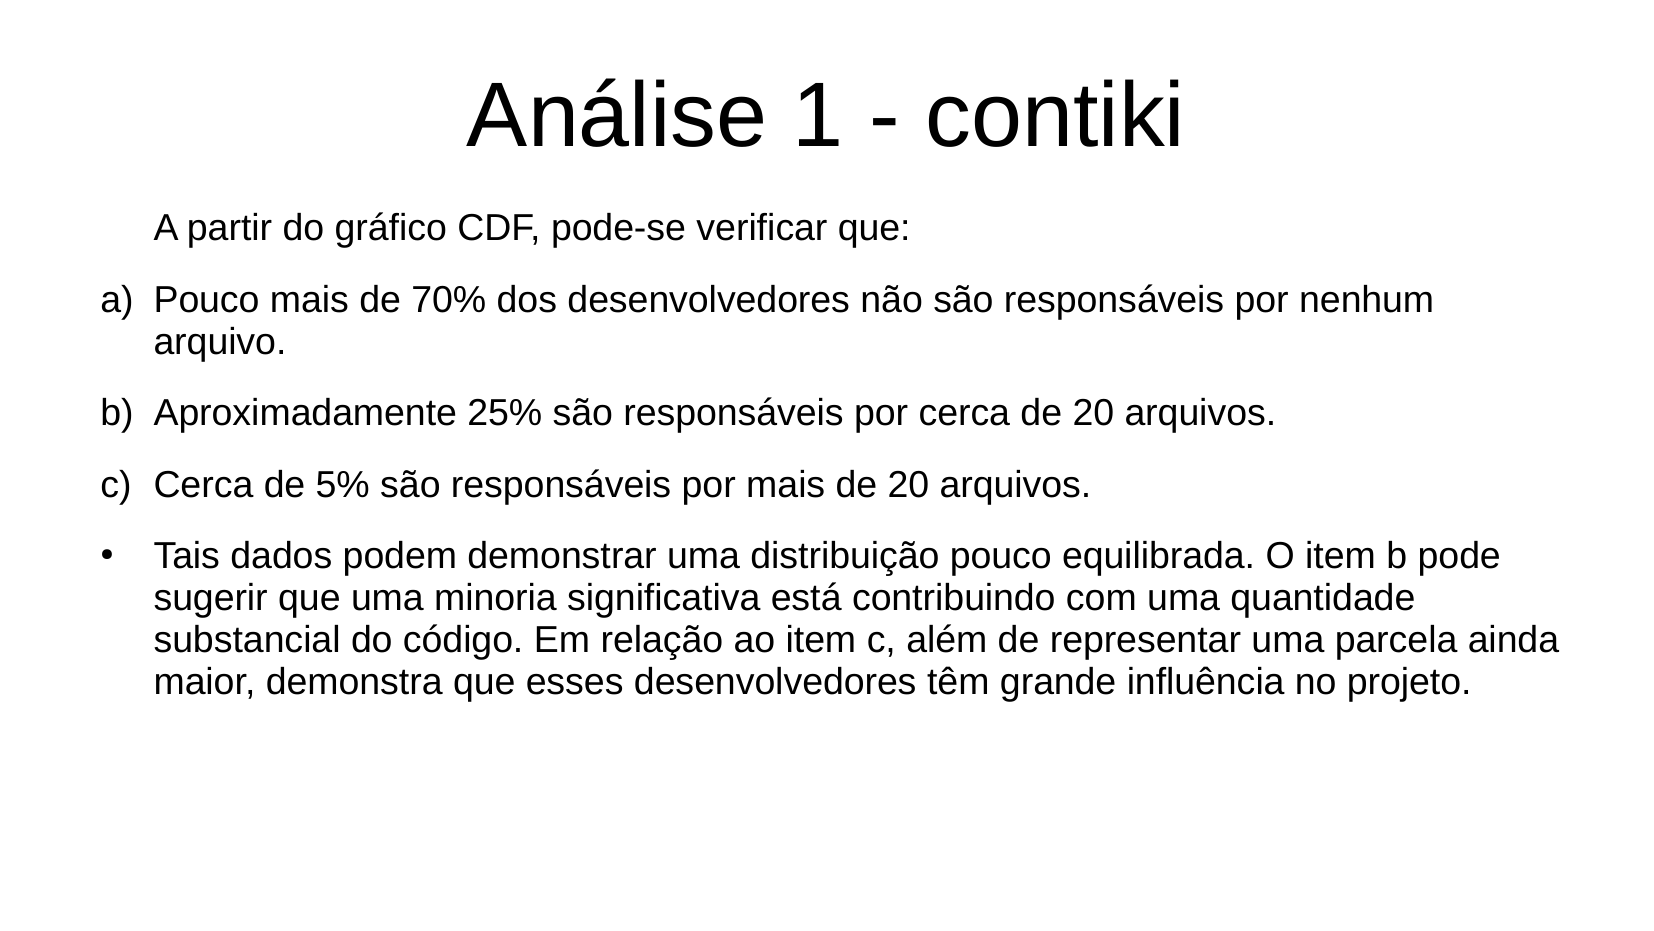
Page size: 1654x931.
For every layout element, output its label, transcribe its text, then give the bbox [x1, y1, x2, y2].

title Análise 1 - contiki [82, 37, 1571, 193]
list A partir do gráfico CDF, pode-se verificar que: Pouco mais de 70% dos desenvolvedores não são responsáveis por nenhum arquivo. Aproximadamente 25% são responsáveis por cerca de 20 arquivos. Cerca de 5% são responsáveis por mais de 20 arquivos. Tais dados podem demonstrar uma distribuição pouco equilibrada. O item b pode sugerir que uma minoria significativa está contribuindo com uma quantidade substancial do código. Em relação ao item c, além de representar uma parcela ainda maior, demonstra que esses desenvolvedores têm grande influência no projeto. [82, 206, 1571, 747]
